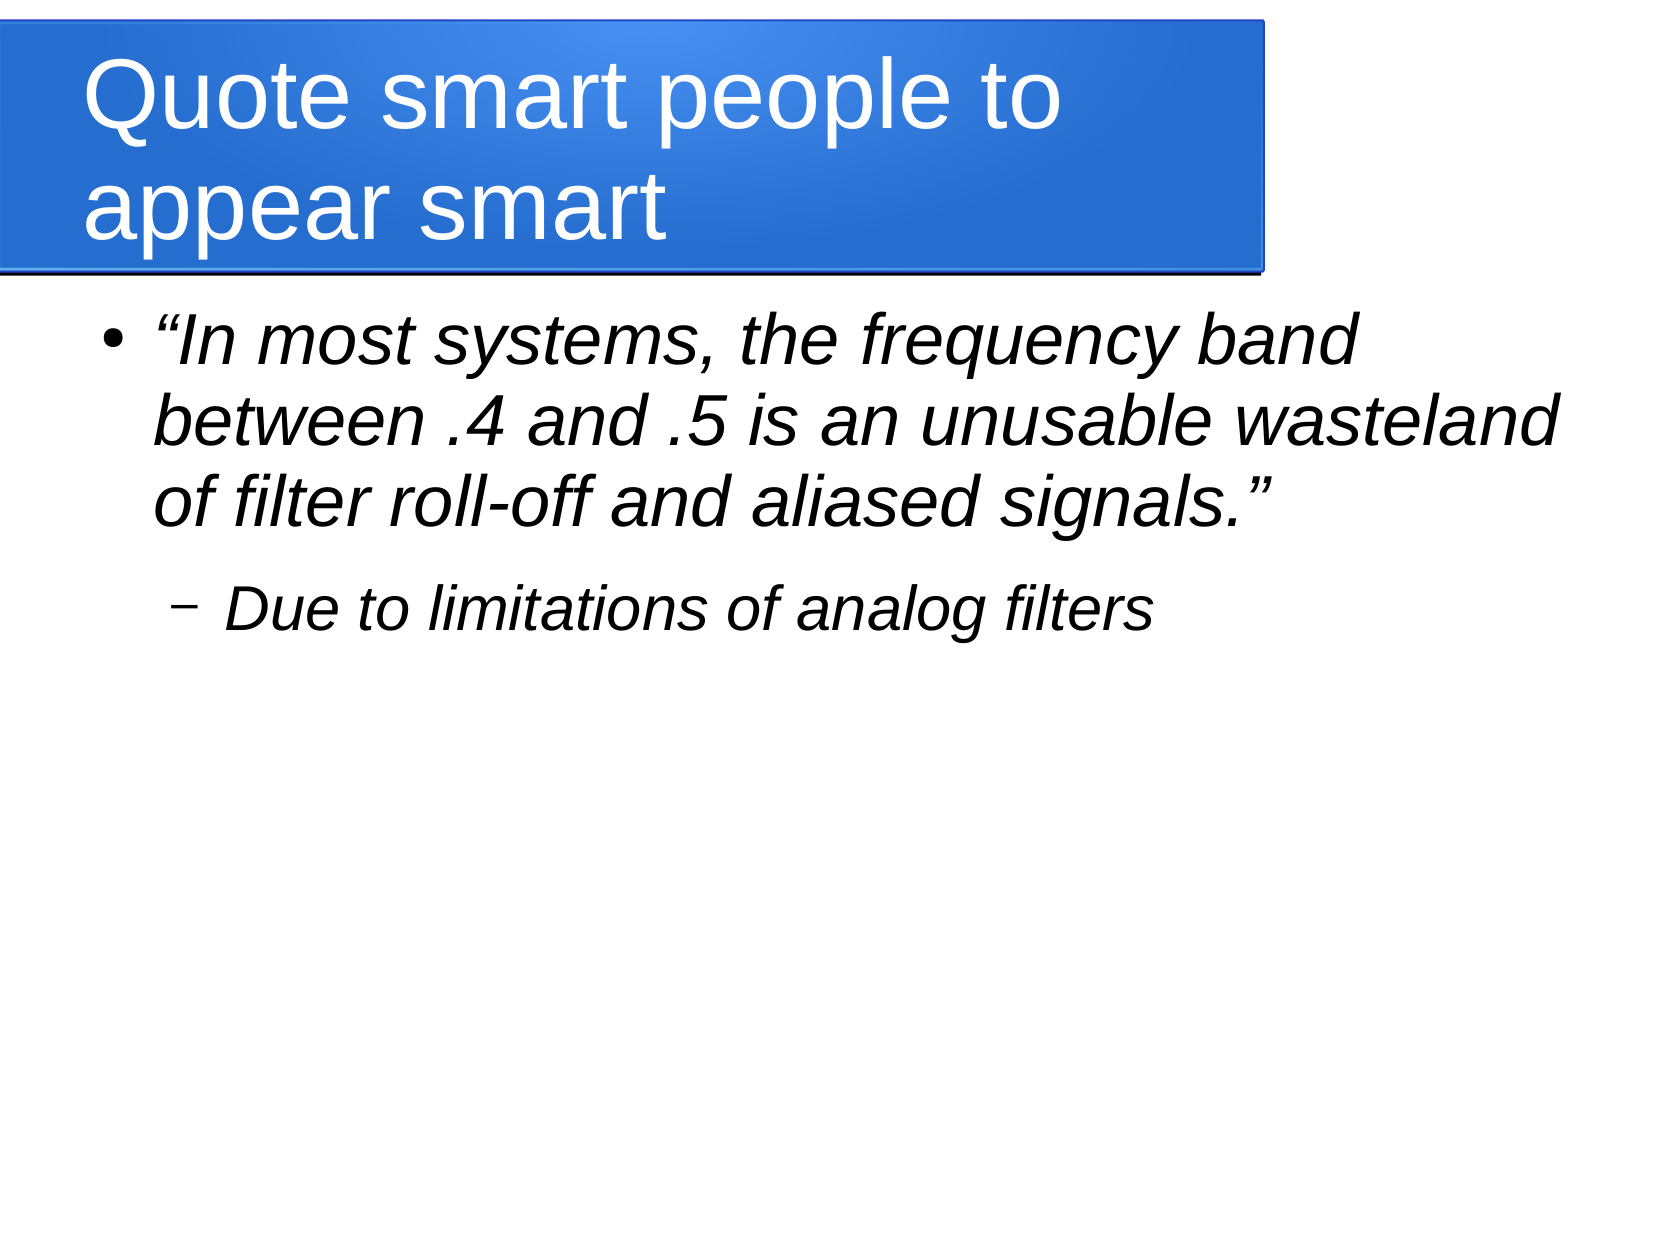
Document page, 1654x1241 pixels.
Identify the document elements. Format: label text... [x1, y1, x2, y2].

list “In most systems, the frequency band between .4 and .5 is an unusable wasteland of filter roll-off and aliased signals.” Due to limitations of analog filters [82, 299, 1571, 1019]
title Quote smart people to appear smart [82, 39, 1235, 260]
